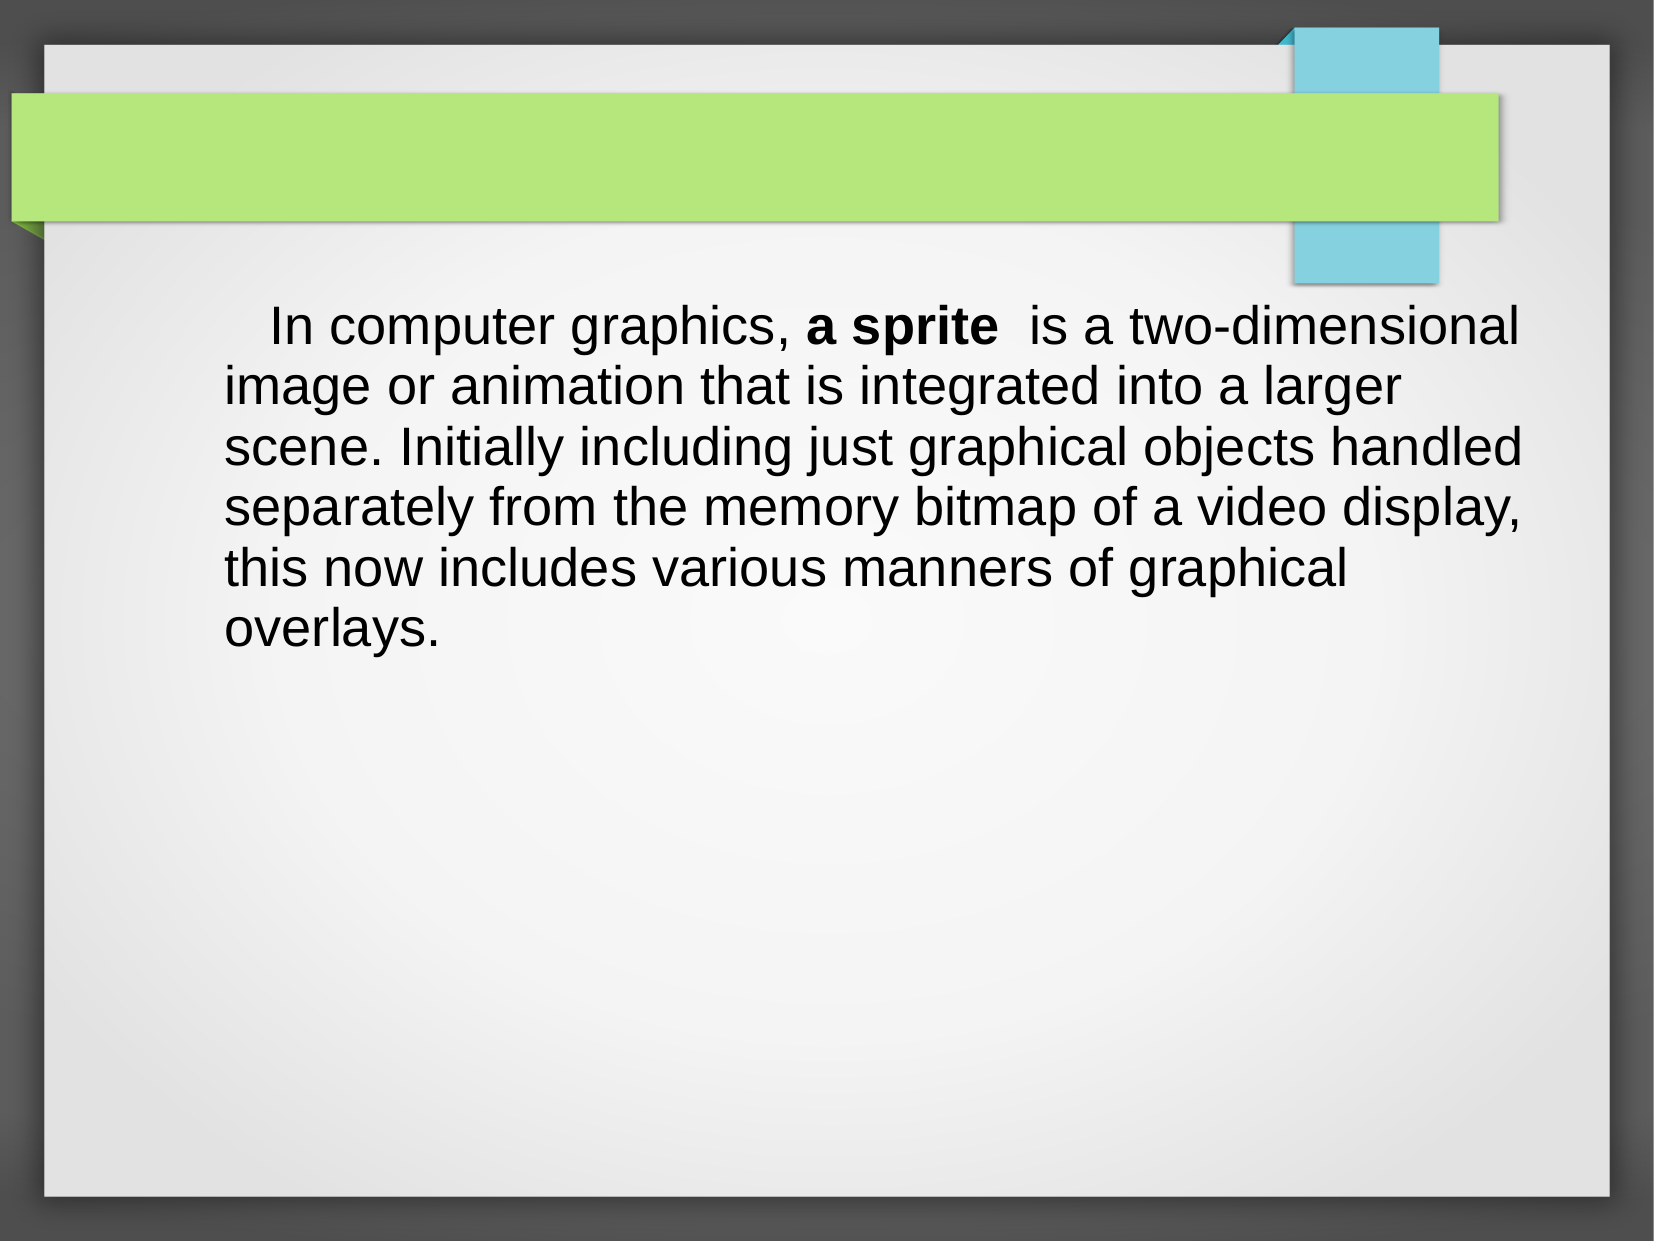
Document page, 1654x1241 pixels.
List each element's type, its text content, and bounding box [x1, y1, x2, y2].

picture [0, 0, 1654, 1241]
list In computer graphics, a sprite is a two-dimensional image or animation that is integrated into a larger scene. Initially including just graphical objects handled separately from the memory bitmap of a video display, this now includes various manners of graphical overlays. [82, 295, 1571, 1015]
